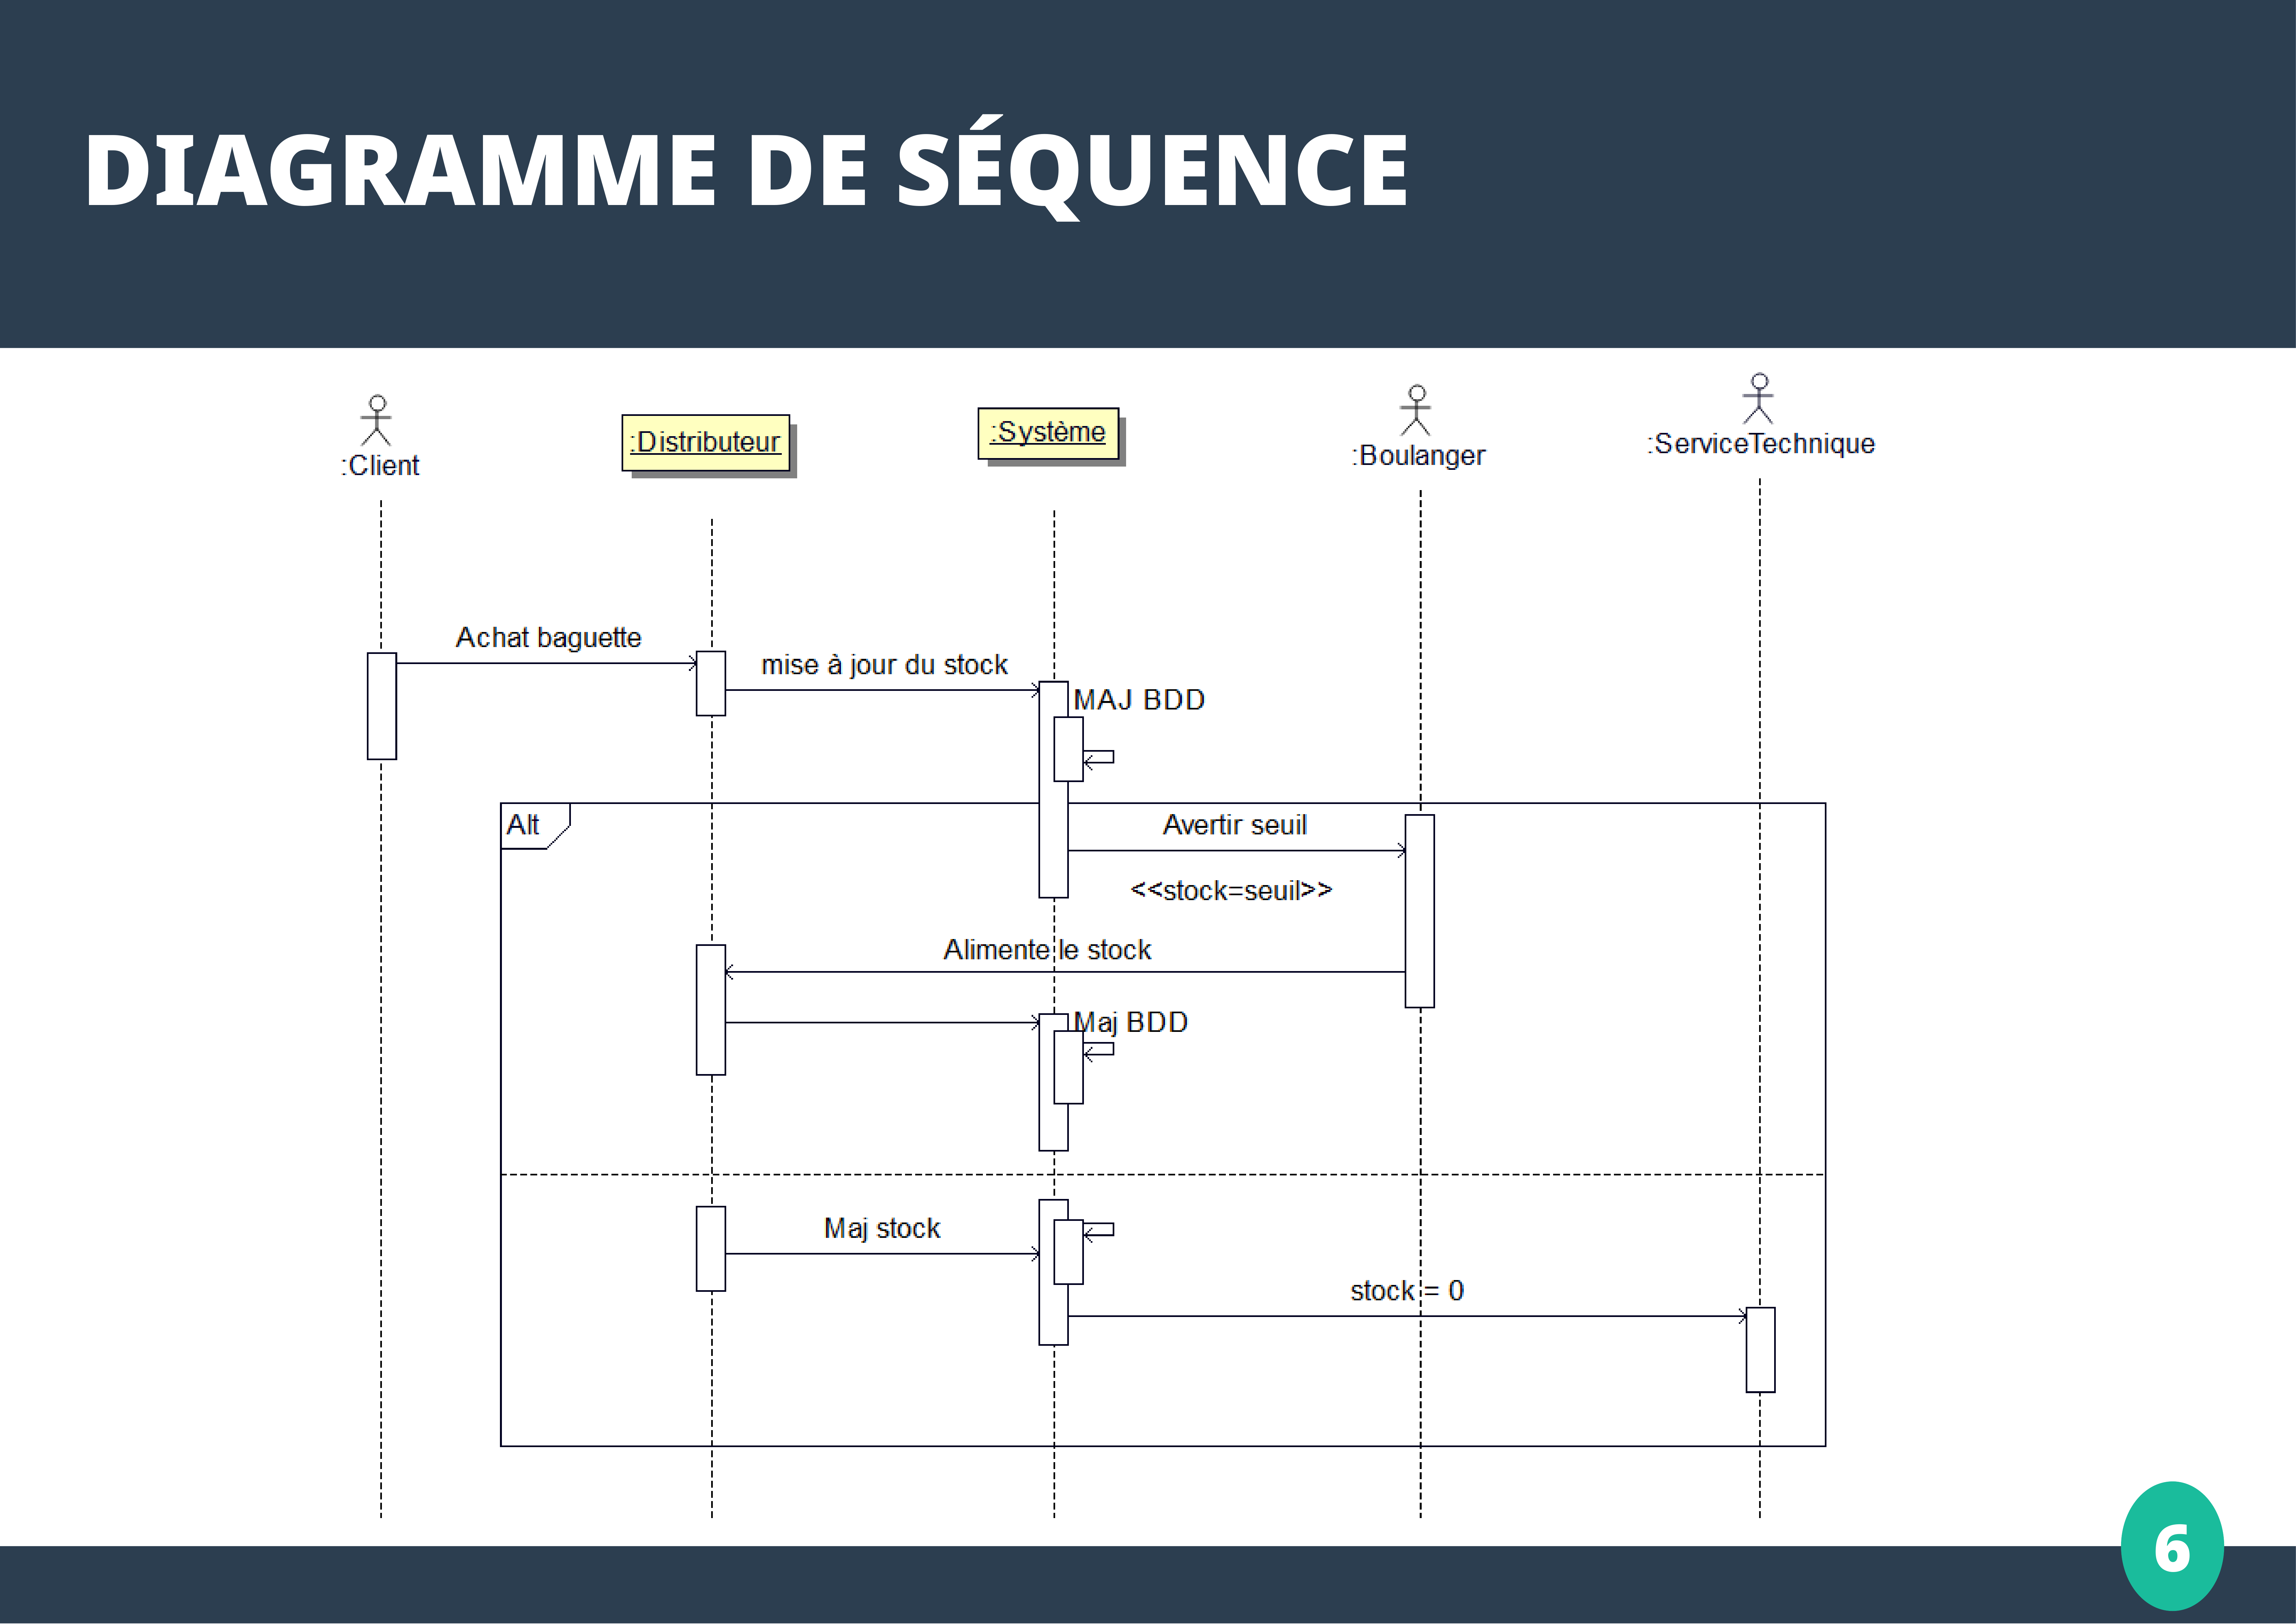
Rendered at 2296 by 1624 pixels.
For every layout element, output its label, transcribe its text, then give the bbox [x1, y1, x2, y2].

picture [293, 357, 2028, 1518]
title DIAGRAMME DE SÉQUENCE [82, 64, 2214, 270]
